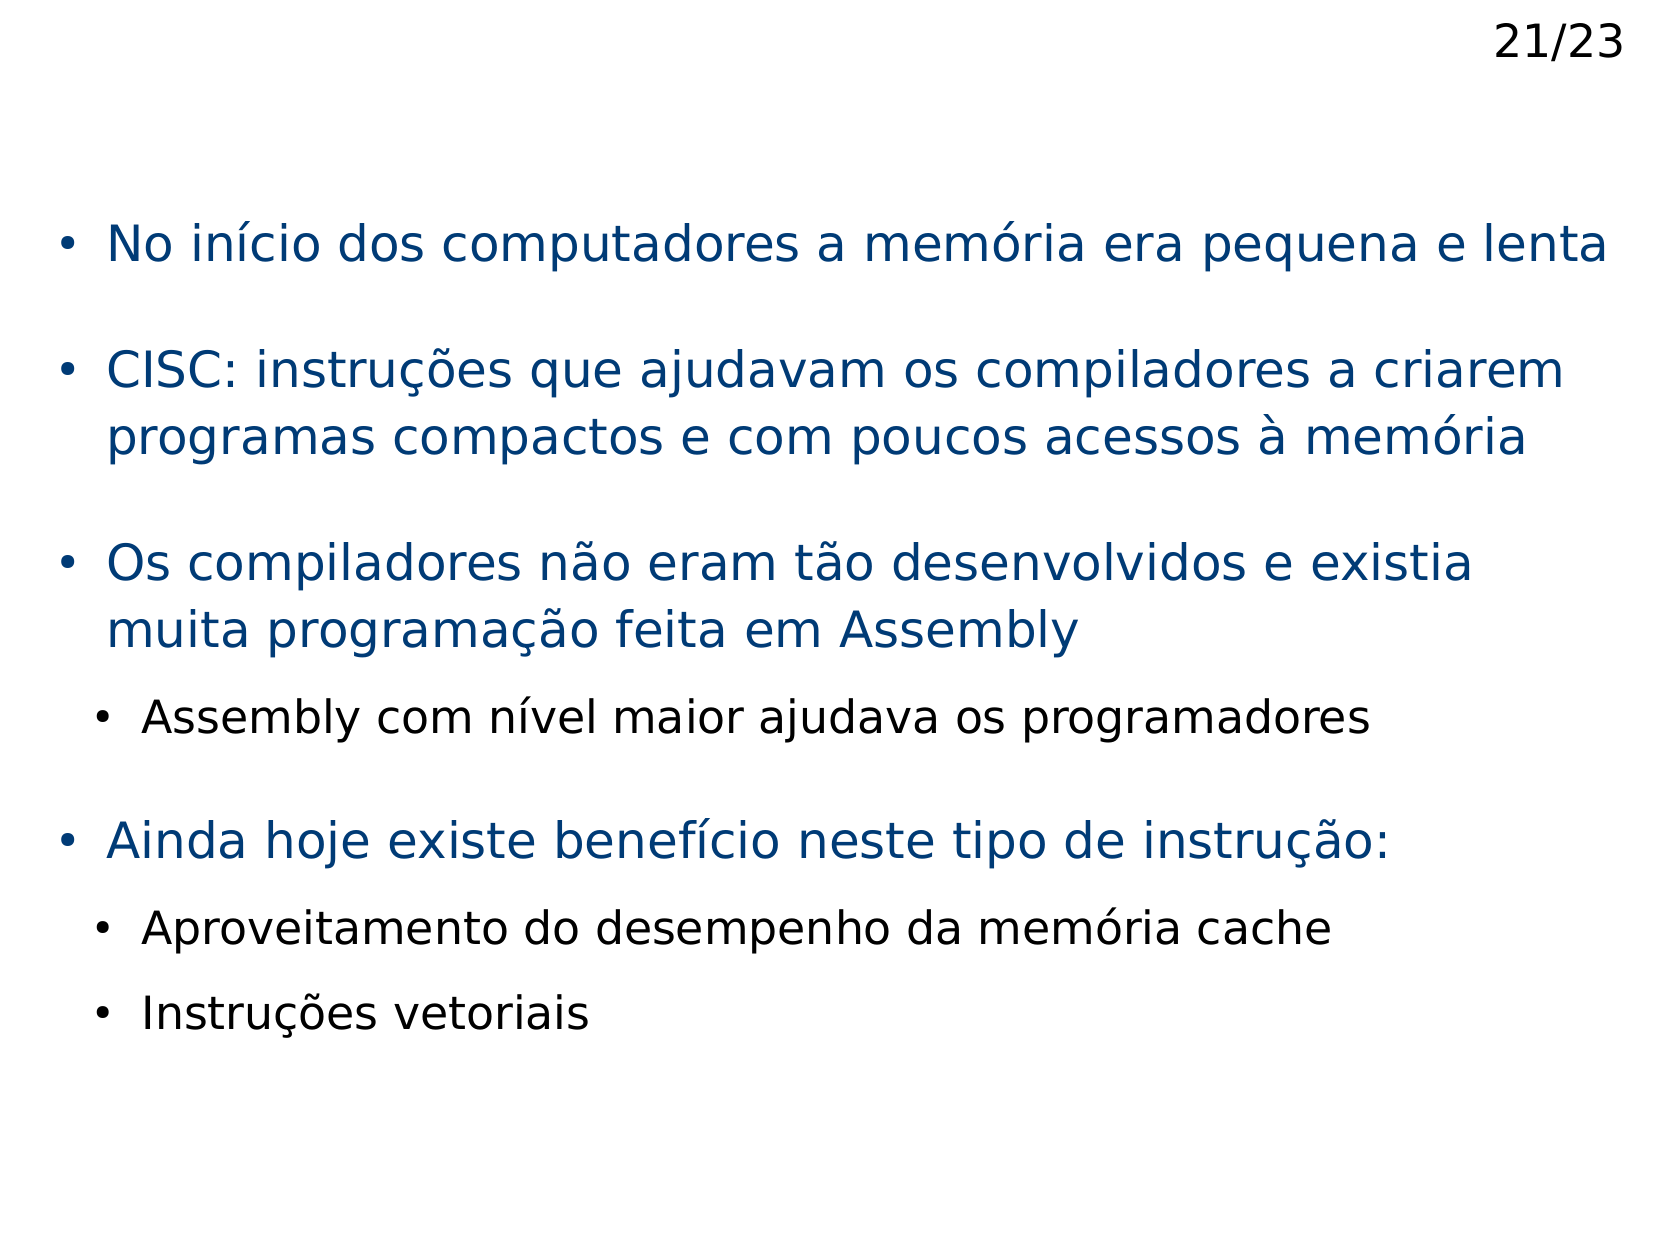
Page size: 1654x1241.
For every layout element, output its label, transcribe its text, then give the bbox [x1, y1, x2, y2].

list No início dos computadores a memória era pequena e lenta CISC: instruções que ajudavam os compiladores a criarem programas compactos e com poucos acessos à memória Os compiladores não eram tão desenvolvidos e existia muita programação feita em Assembly Assembly com nível maior ajudava os programadores Ainda hoje existe benefício neste tipo de instrução: Aproveitamento do desempenho da memória cache Instruções vetoriais [59, 206, 1625, 1211]
